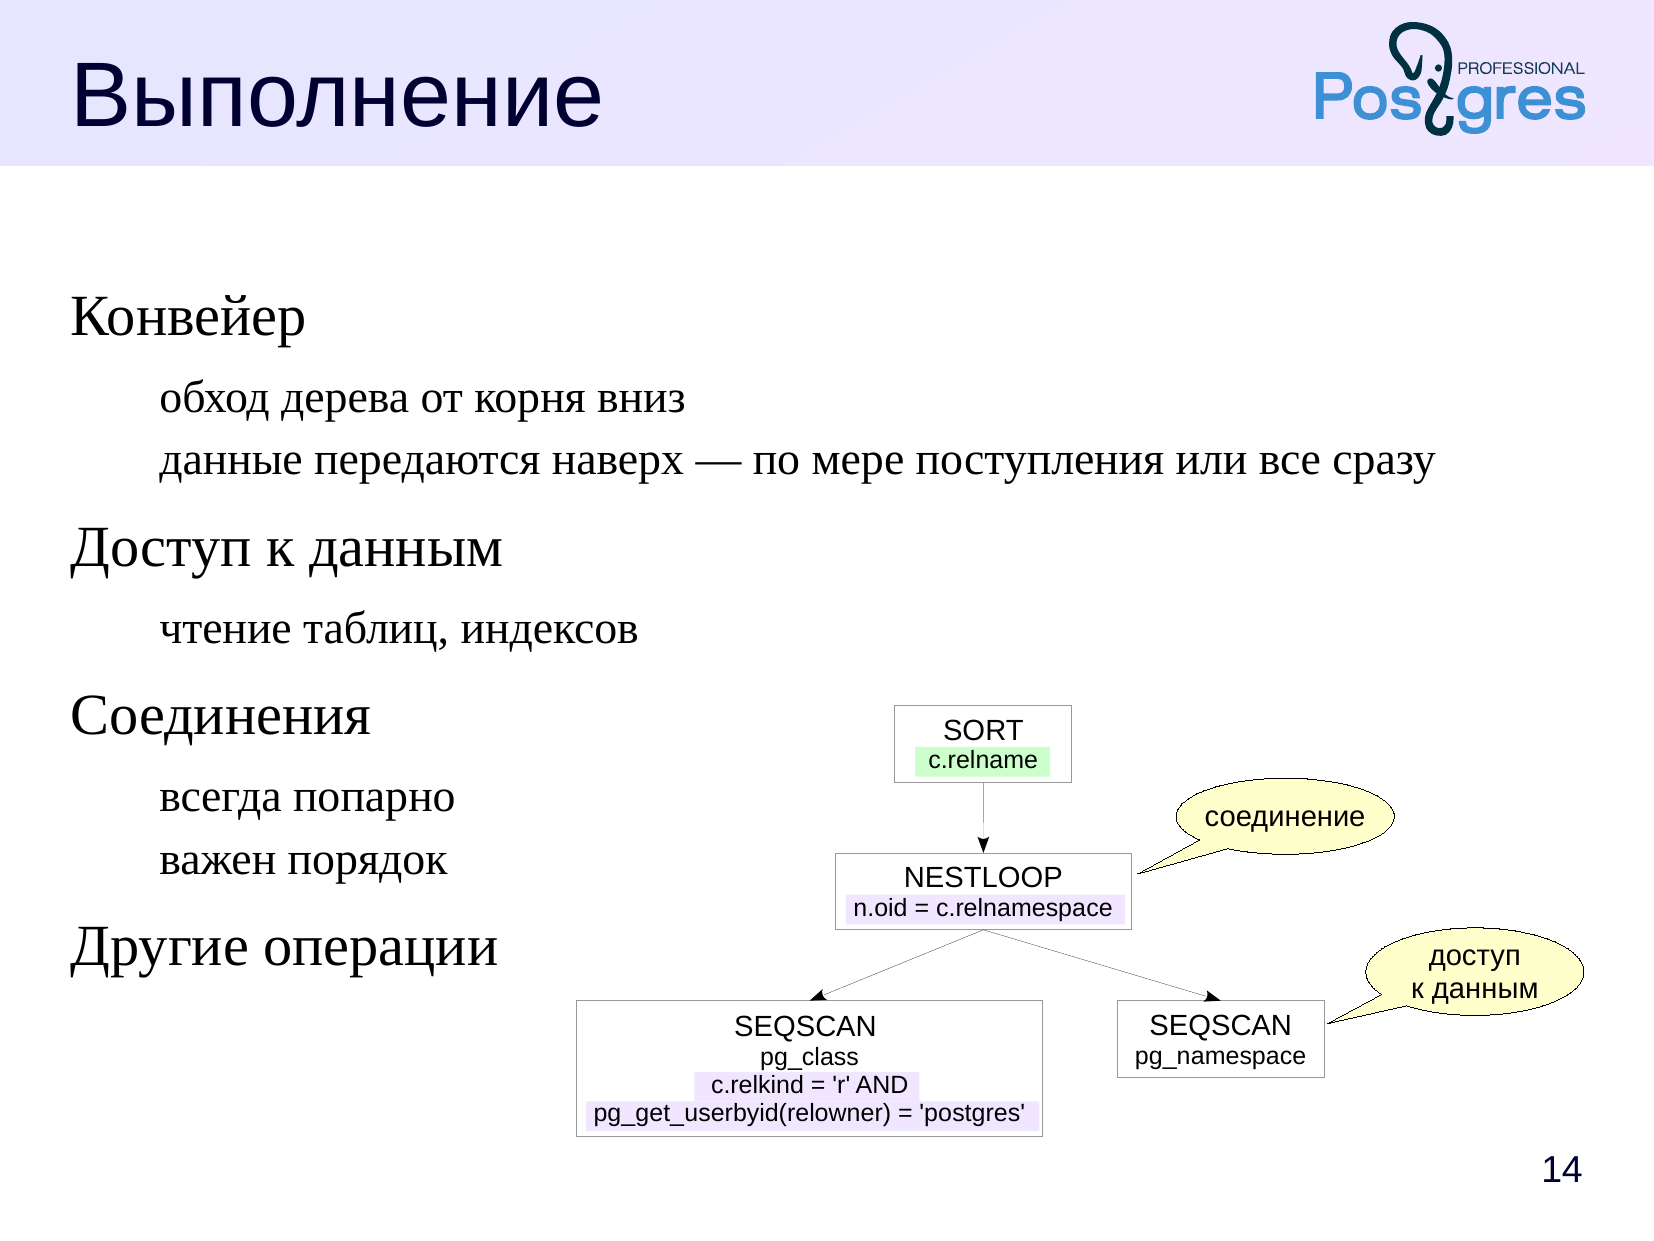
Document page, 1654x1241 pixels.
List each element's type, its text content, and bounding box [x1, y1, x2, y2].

text_box n.oid = c.relnamespace [838, 886, 1135, 930]
list Конвейер обход дерева от корня вниз данные передаются наверх — по мере поступления или все сразу Доступ к данным чтение таблиц, индексов Соединения всегда попарно важен порядок Другие операции [70, 283, 1583, 1156]
text_box c.relkind = 'r' AND pg_get_userbyid(relowner) = 'postgres' [578, 1063, 1046, 1135]
title Выполнение [70, 43, 1261, 250]
text_box c.relname [913, 738, 1054, 782]
